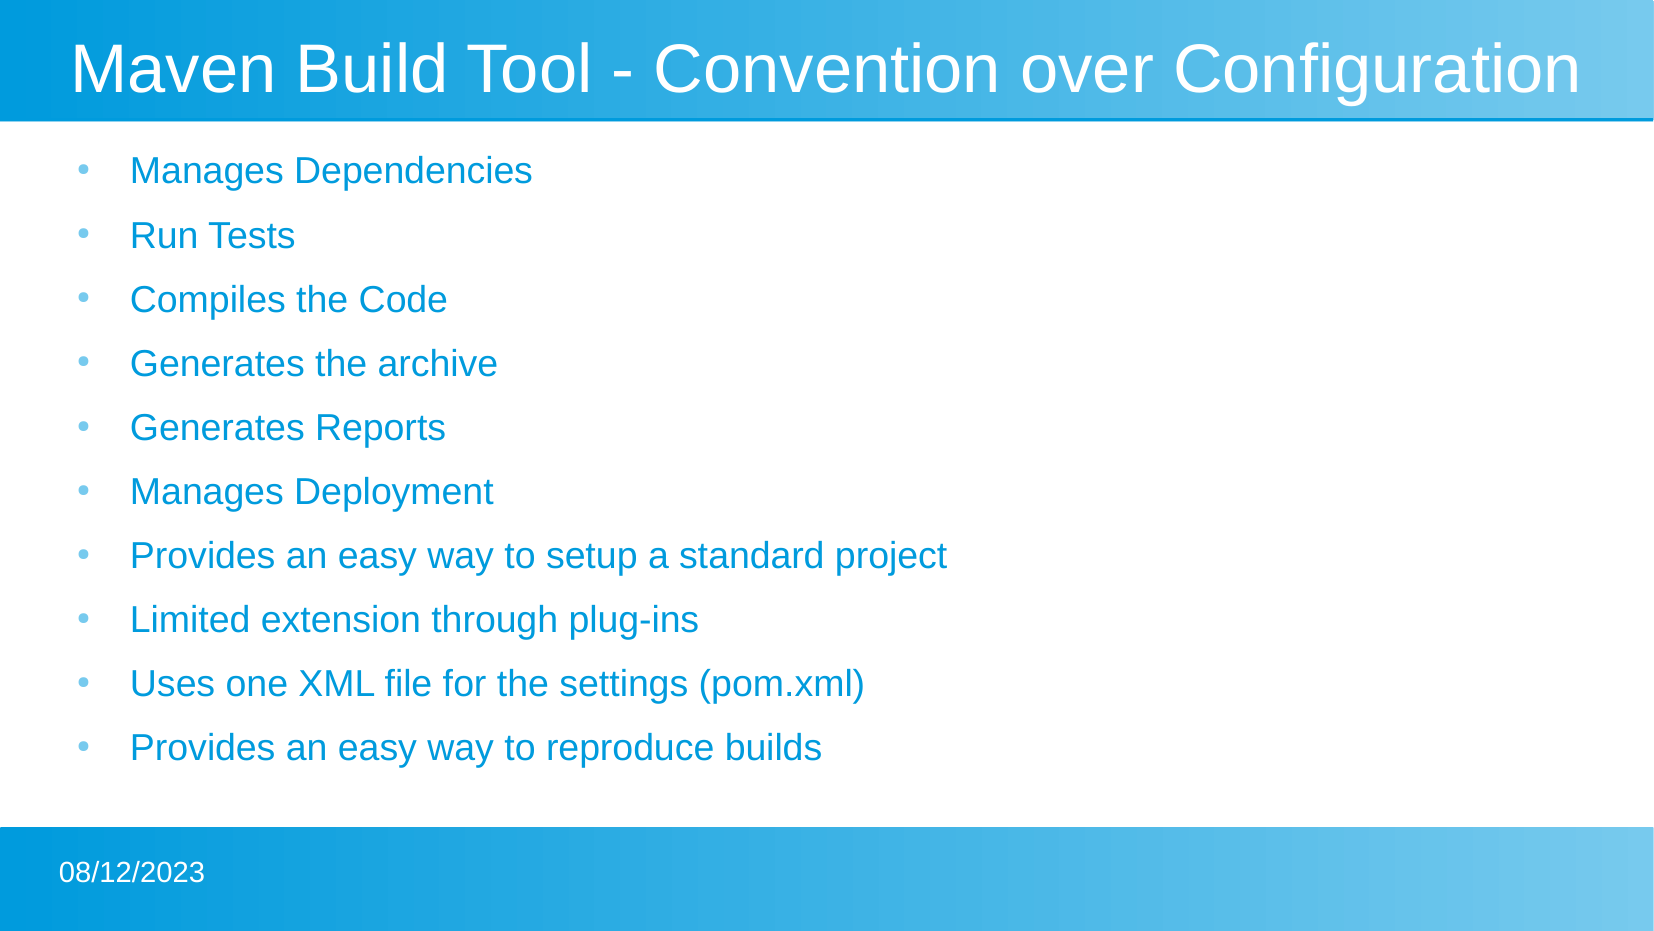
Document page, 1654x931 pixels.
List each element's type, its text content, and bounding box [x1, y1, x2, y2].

title Maven Build Tool - Convention over Configuration [59, 29, 1595, 109]
list Manages Dependencies Run Tests Compiles the Code Generates the archive Generates Reports Manages Deployment Provides an easy way to setup a standard project Limited extension through plug-ins Uses one XML file for the settings (pom.xml) Provides an easy way to reproduce builds [59, 150, 1595, 788]
